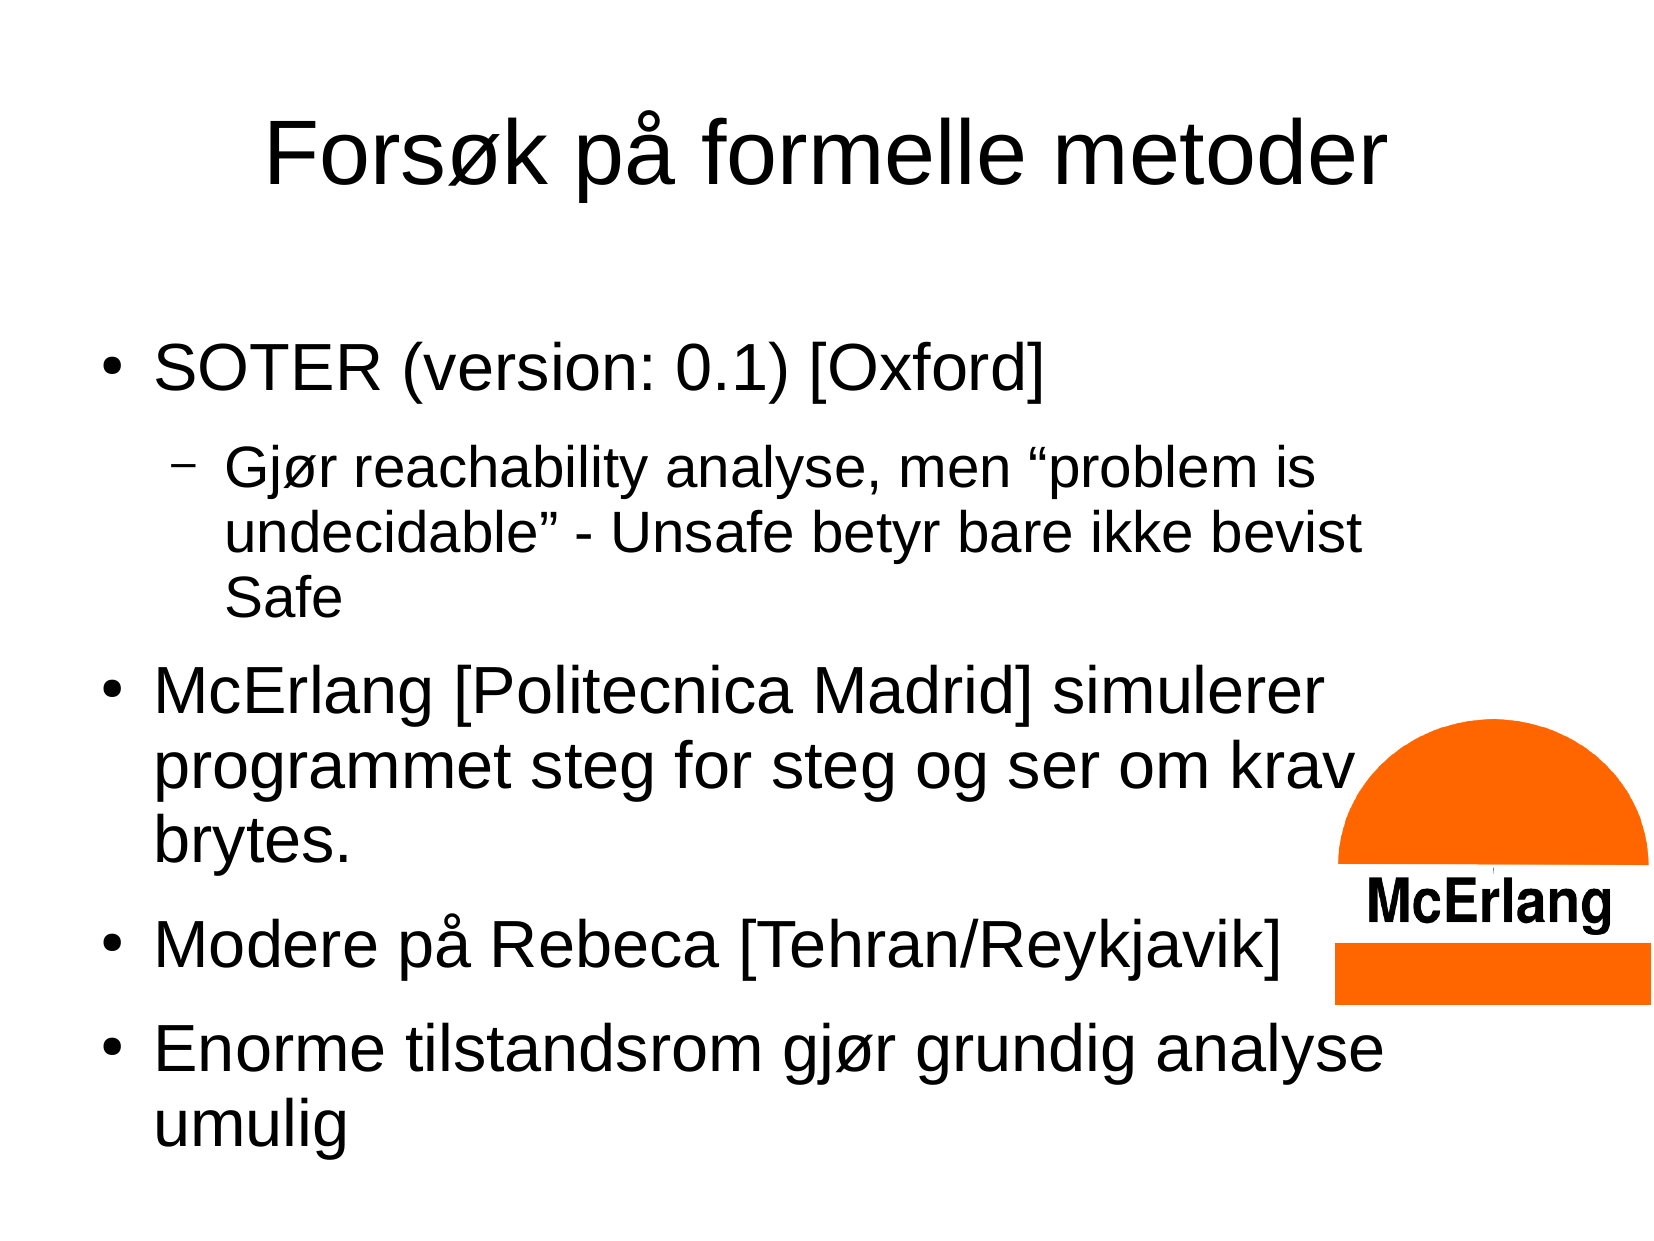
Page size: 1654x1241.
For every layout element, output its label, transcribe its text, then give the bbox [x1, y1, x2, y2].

title Forsøk på formelle metoder [82, 49, 1571, 257]
picture [1335, 719, 1651, 1006]
list SOTER (version: 0.1) [Oxford] Gjør reachability analyse, men “problem is undecidable” - Unsafe betyr bare ikke bevist Safe McErlang [Politecnica Madrid] simulerer programmet steg for steg og ser om krav brytes. Modere på Rebeca [Tehran/Reykjavik] Enorme tilstandsrom gjør grundig analyse umulig [82, 330, 1501, 1186]
